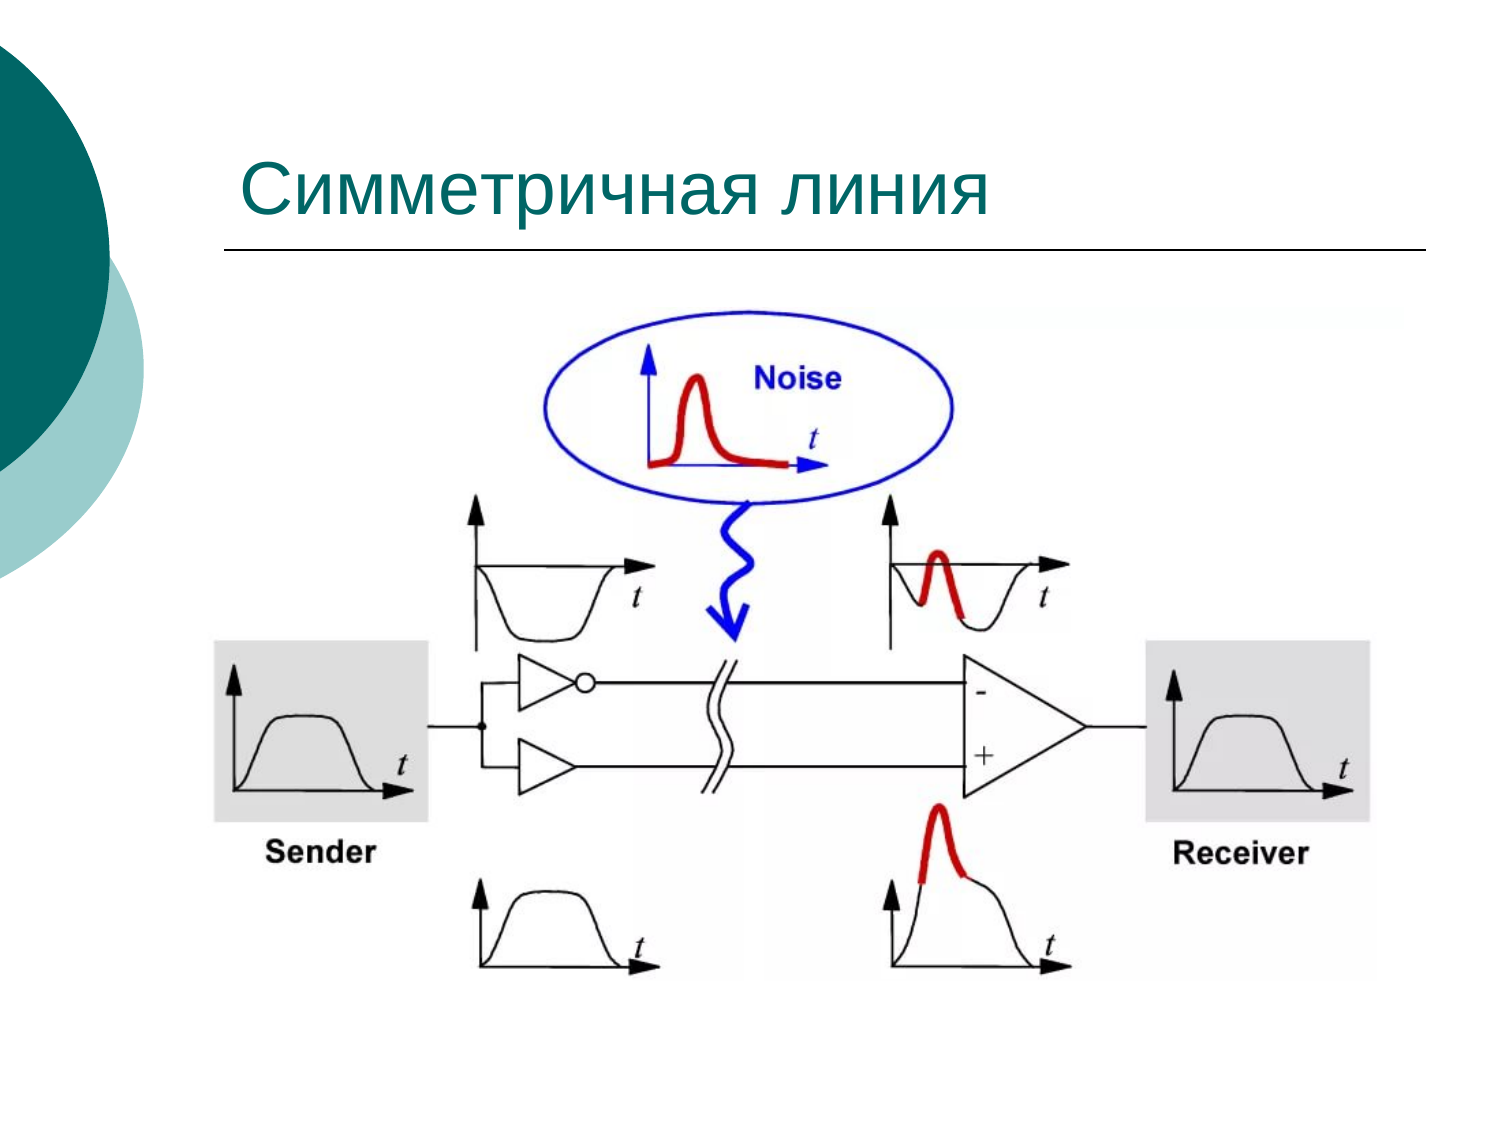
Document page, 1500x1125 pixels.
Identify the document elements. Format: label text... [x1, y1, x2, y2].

title Симметричная линия [224, 41, 1425, 237]
picture [175, 307, 1404, 981]
